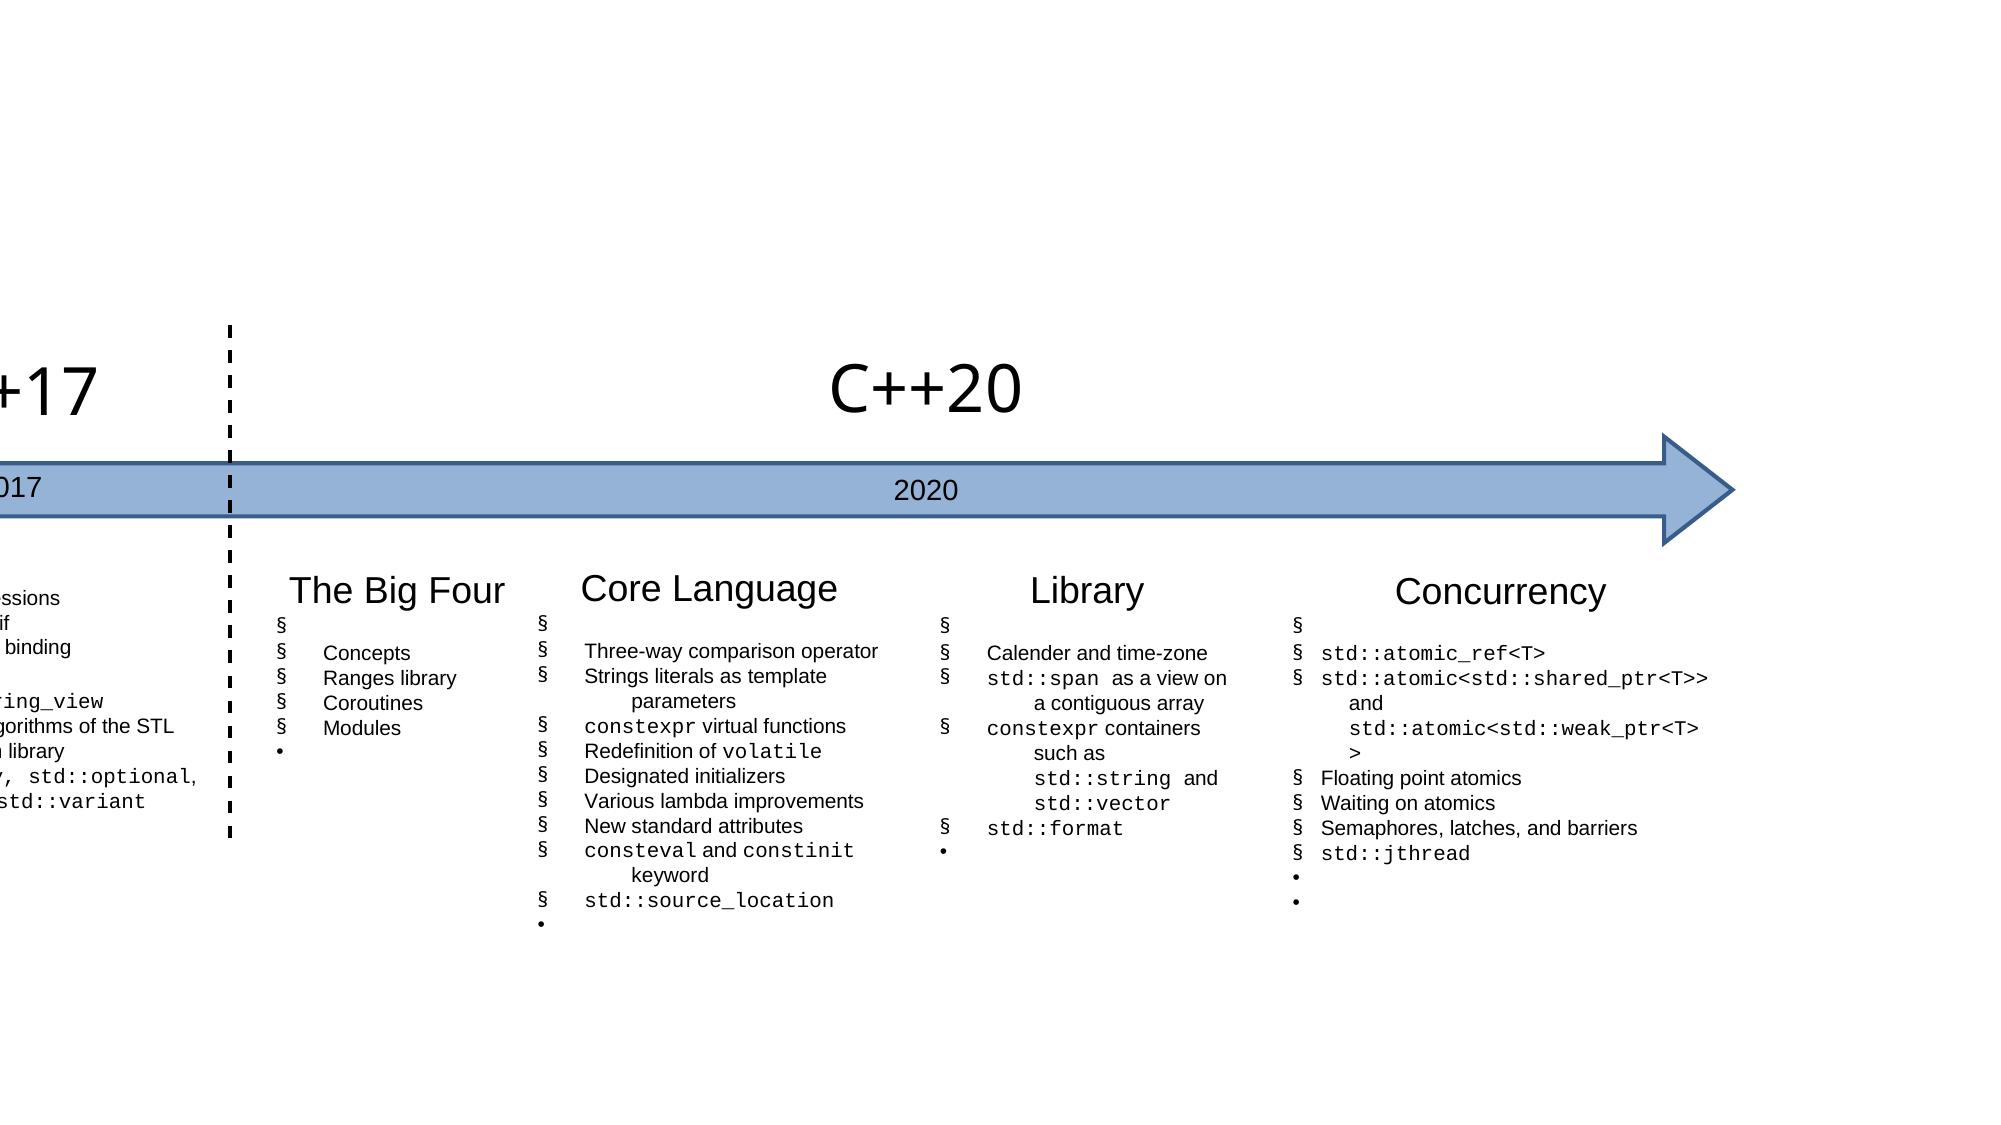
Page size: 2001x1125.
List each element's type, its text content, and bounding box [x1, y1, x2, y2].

text_box [0, 436, 1733, 543]
text_box Core Language Three-way comparison operator Strings literals as template parameters constexpr virtual functions Redefinition of volatile Designated initializers Various lambda improvements New standard attributes consteval and constinit keyword std::source_location [522, 556, 897, 946]
text_box 2017 [0, 460, 58, 511]
text_box Concurrency std::atomic_ref<T> std::atomic<std::shared_ptr<T>> and std::atomic<std::weak_ptr<T>> Floating point atomics Waiting on atomics Semaphores, latches, and barriers std::jthread [1277, 559, 1724, 898]
text_box 2020 [878, 463, 975, 515]
text_box Library Calender and time-zone std::span as a view on a contiguous array constexpr containers such as std::string and std::vector std::format [924, 558, 1250, 847]
text_box Fold expressions constexpr if Structured binding std::string_view Parallel algorithms of the STL Filesystem library std::any, std::optional, and std::variant [0, 548, 244, 867]
text_box C++17 [0, 341, 152, 438]
text_box The Big Four Concepts Ranges library Coroutines Modules [261, 558, 522, 771]
text_box C++20 [813, 338, 1075, 435]
